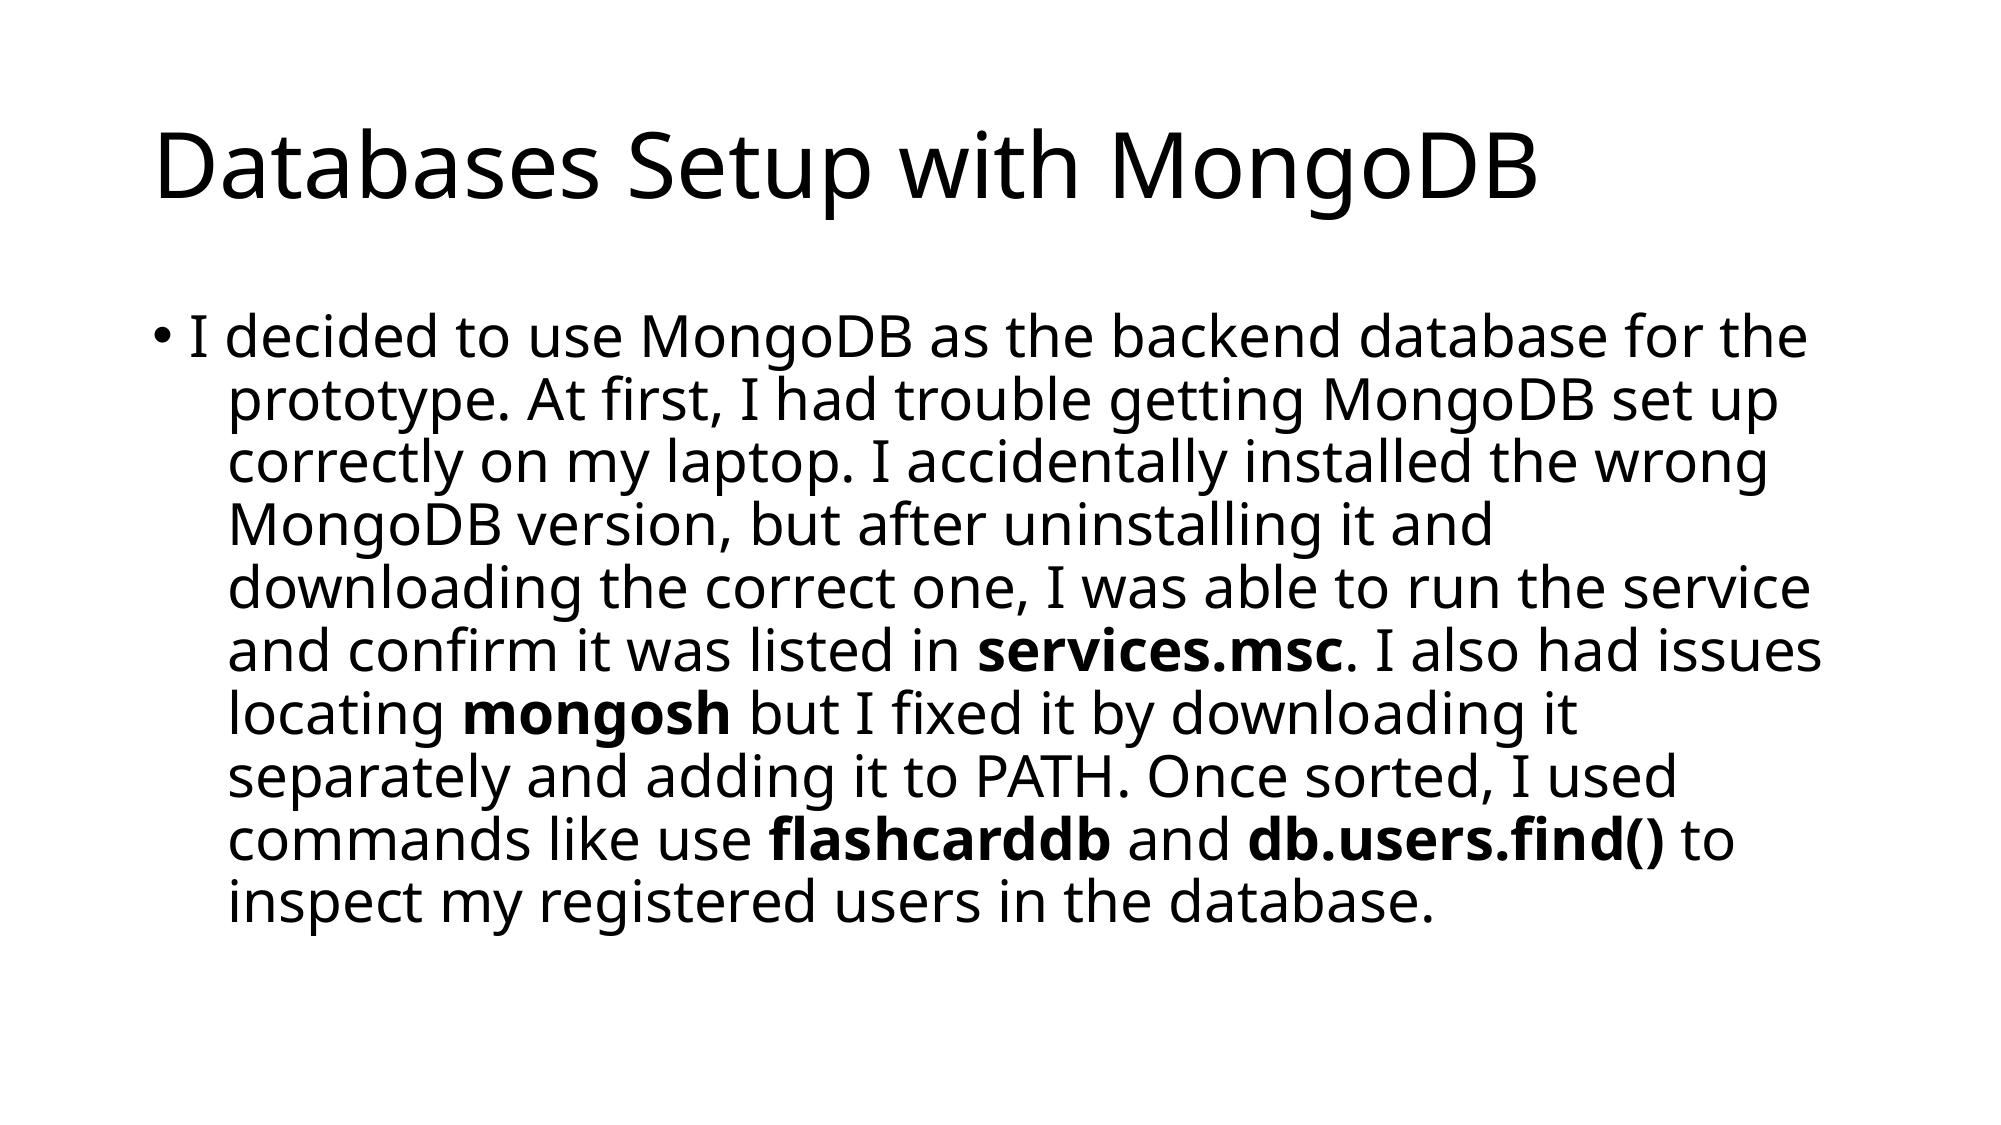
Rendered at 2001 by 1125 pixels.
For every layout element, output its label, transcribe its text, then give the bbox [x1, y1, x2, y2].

title Databases Setup with MongoDB [137, 59, 1863, 278]
list I decided to use MongoDB as the backend database for the prototype. At first, I had trouble getting MongoDB set up correctly on my laptop. I accidentally installed the wrong MongoDB version, but after uninstalling it and downloading the correct one, I was able to run the service and confirm it was listed in services.msc. I also had issues locating mongosh but I fixed it by downloading it separately and adding it to PATH. Once sorted, I used commands like use flashcarddb and db.users.find() to inspect my registered users in the database. [137, 299, 1863, 1014]
